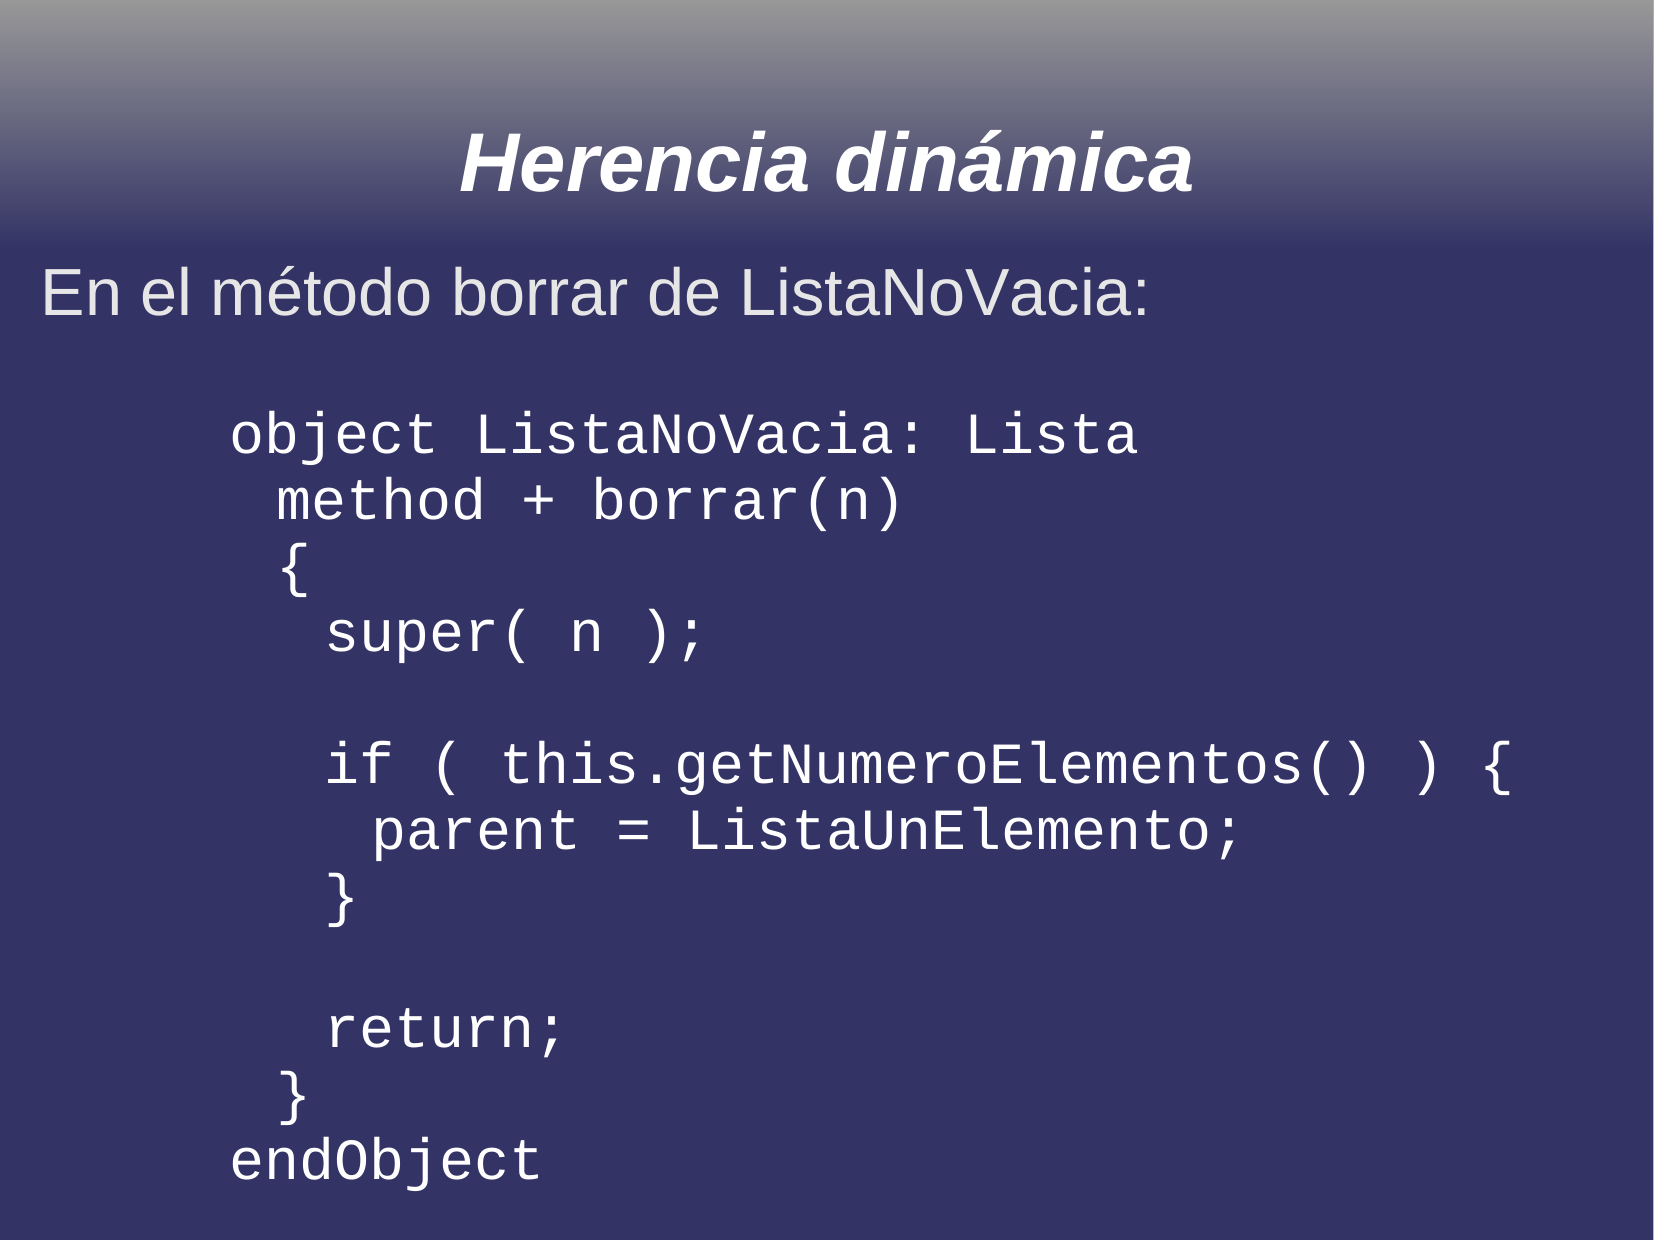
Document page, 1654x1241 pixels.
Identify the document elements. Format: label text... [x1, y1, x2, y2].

title Herencia dinámica [121, 59, 1534, 255]
list En el método borrar de ListaNoVacia: object ListaNoVacia: Lista method + borrar(n) { super( n ); if ( this.getNumeroElementos() ) { parent = ListaUnElemento; } return; } endObject [28, 255, 1618, 1159]
